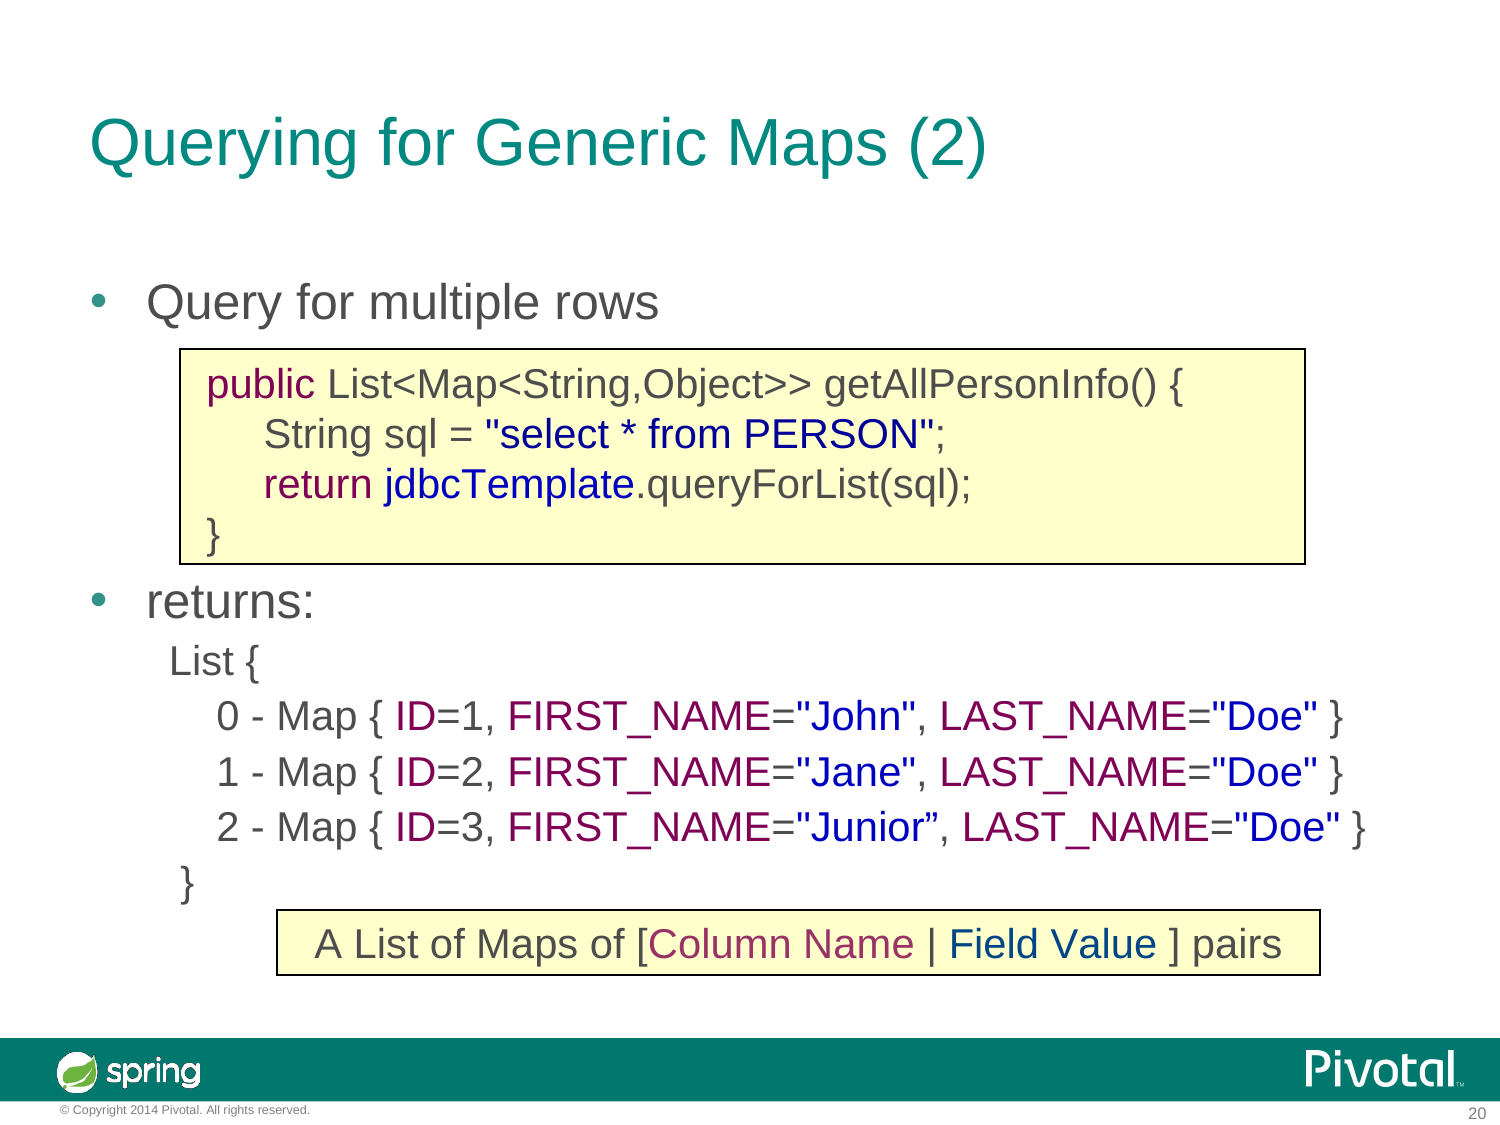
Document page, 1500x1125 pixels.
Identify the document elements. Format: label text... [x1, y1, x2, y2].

picture [32, 1041, 210, 1103]
text_box A List of Maps of [Column Name | Field Value ] pairs [277, 909, 1321, 976]
list Query for multiple rows returns: List { 0 - Map { ID=1, FIRST_NAME="John", LAST_NAME="Doe" } 1 - Map { ID=2, FIRST_NAME="Jane", LAST_NAME="Doe" } 2 - Map { ID=3, FIRST_NAME="Junior”, LAST_NAME="Doe" } } [75, 268, 1426, 1011]
text_box public List<Map<String,Object>> getAllPersonInfo() { String sql = "select * from PERSON"; return jdbcTemplate.queryForList(sql); } [180, 348, 1306, 565]
title Querying for Generic Maps (2) [75, 45, 1426, 233]
picture [1306, 1050, 1464, 1087]
